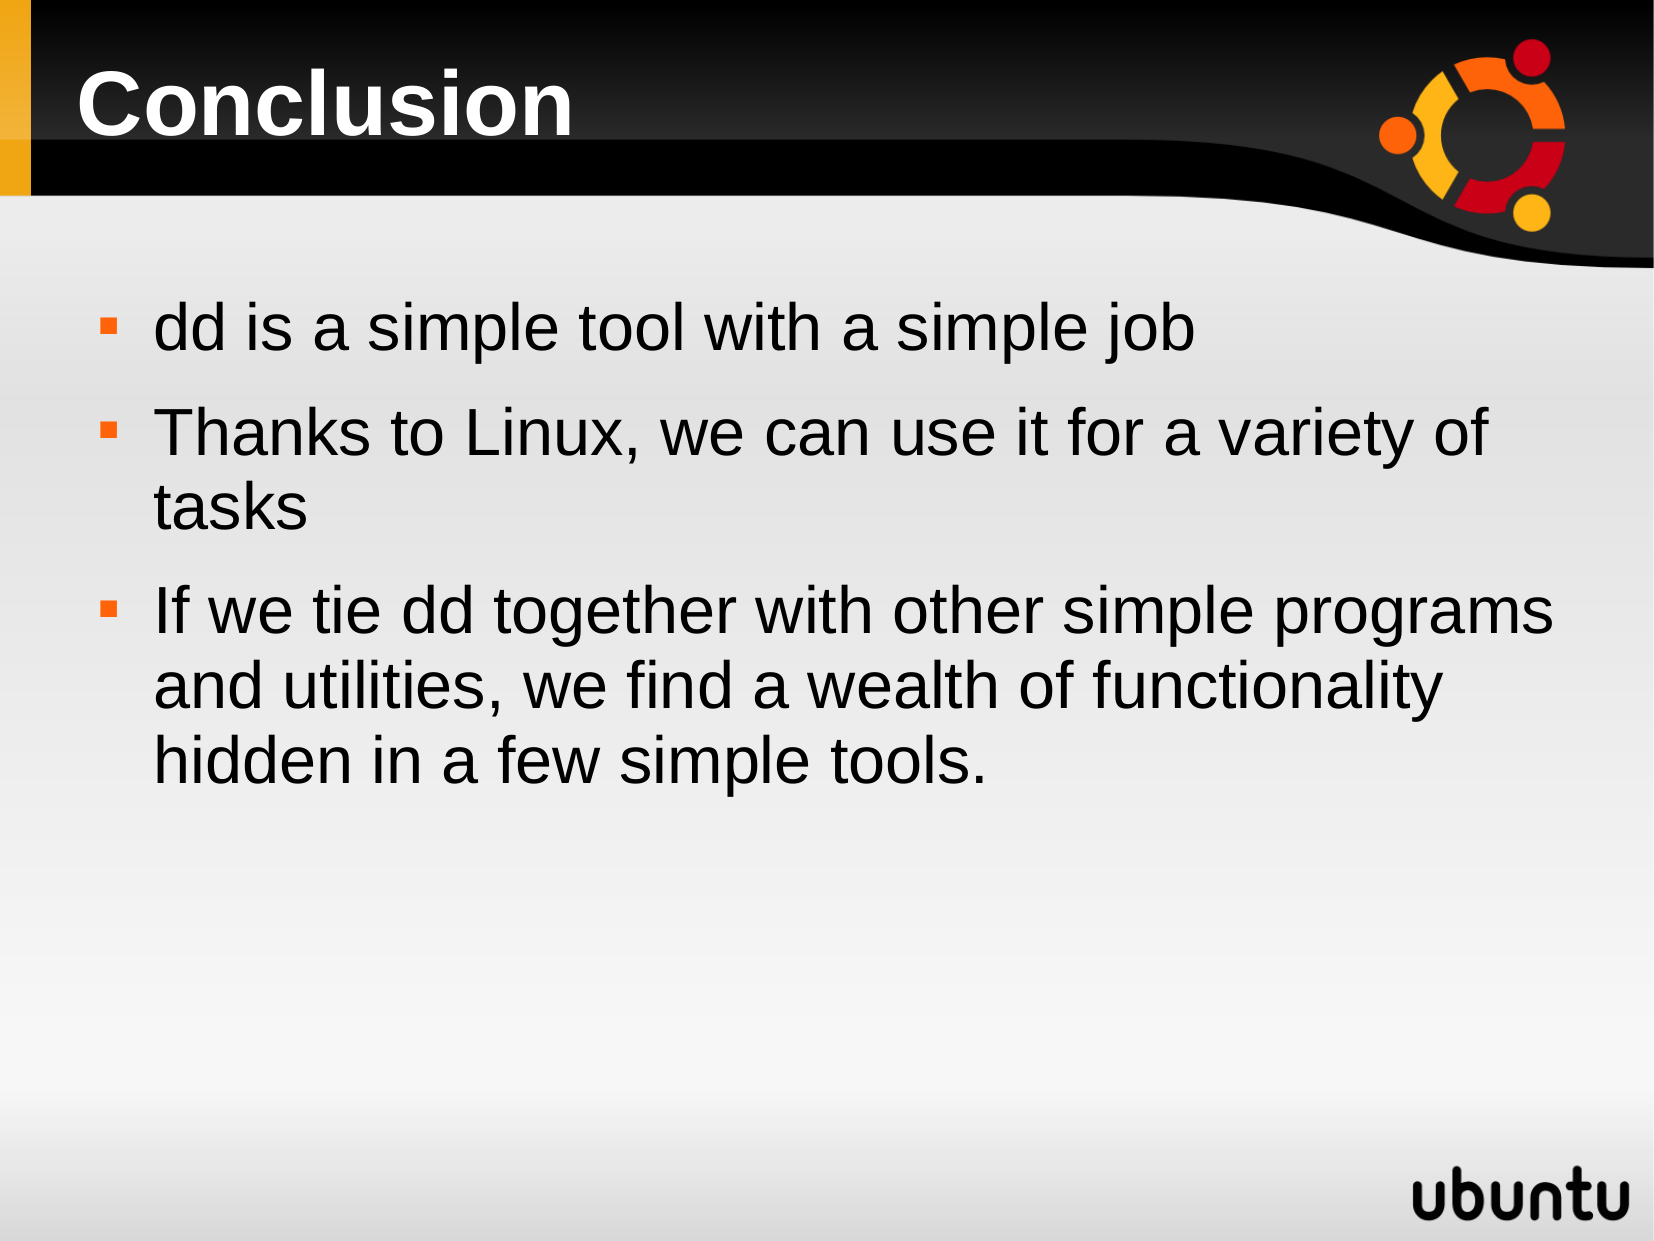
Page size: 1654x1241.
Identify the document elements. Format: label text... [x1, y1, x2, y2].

picture [0, 0, 1654, 1241]
list dd is a simple tool with a simple job Thanks to Linux, we can use it for a variety of tasks If we tie dd together with other simple programs and utilities, we find a wealth of functionality hidden in a few simple tools. [82, 290, 1571, 1109]
title Conclusion [76, 0, 1565, 208]
